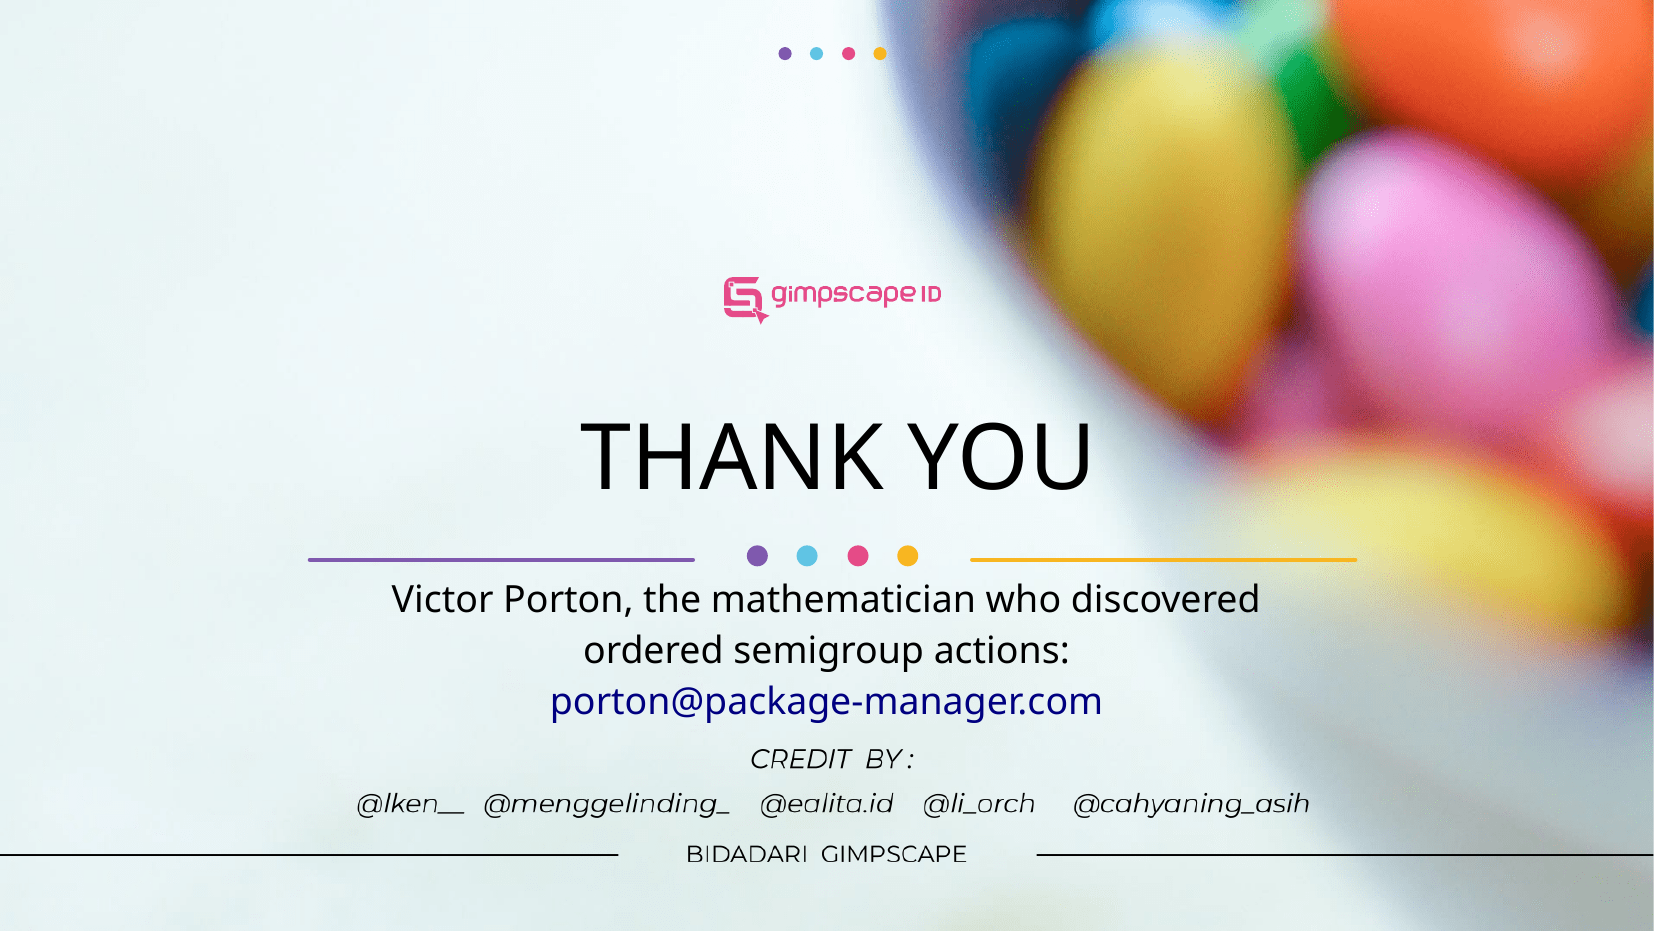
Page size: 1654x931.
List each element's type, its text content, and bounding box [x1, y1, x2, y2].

text_box [796, 545, 818, 567]
text_box [866, 286, 882, 302]
text_box [818, 286, 848, 308]
text_box Victor Porton, the mathematician who discovered ordered semigroup actions: porton@package-manager.com [797, 620, 857, 680]
text_box [809, 47, 824, 61]
text_box [849, 286, 865, 302]
text_box [724, 277, 759, 306]
text_box [897, 545, 919, 567]
text_box [928, 286, 941, 302]
text_box [884, 286, 898, 308]
text_box [771, 286, 787, 308]
text_box [724, 288, 770, 325]
picture [0, 0, 1654, 931]
text_box [794, 286, 816, 302]
text_box [778, 47, 792, 61]
text_box [900, 286, 917, 302]
title THANK YOU [94, 376, 1583, 532]
text_box [873, 47, 887, 61]
text_box [842, 47, 856, 61]
text_box [921, 286, 925, 302]
text_box [847, 545, 869, 567]
text_box [746, 545, 768, 567]
